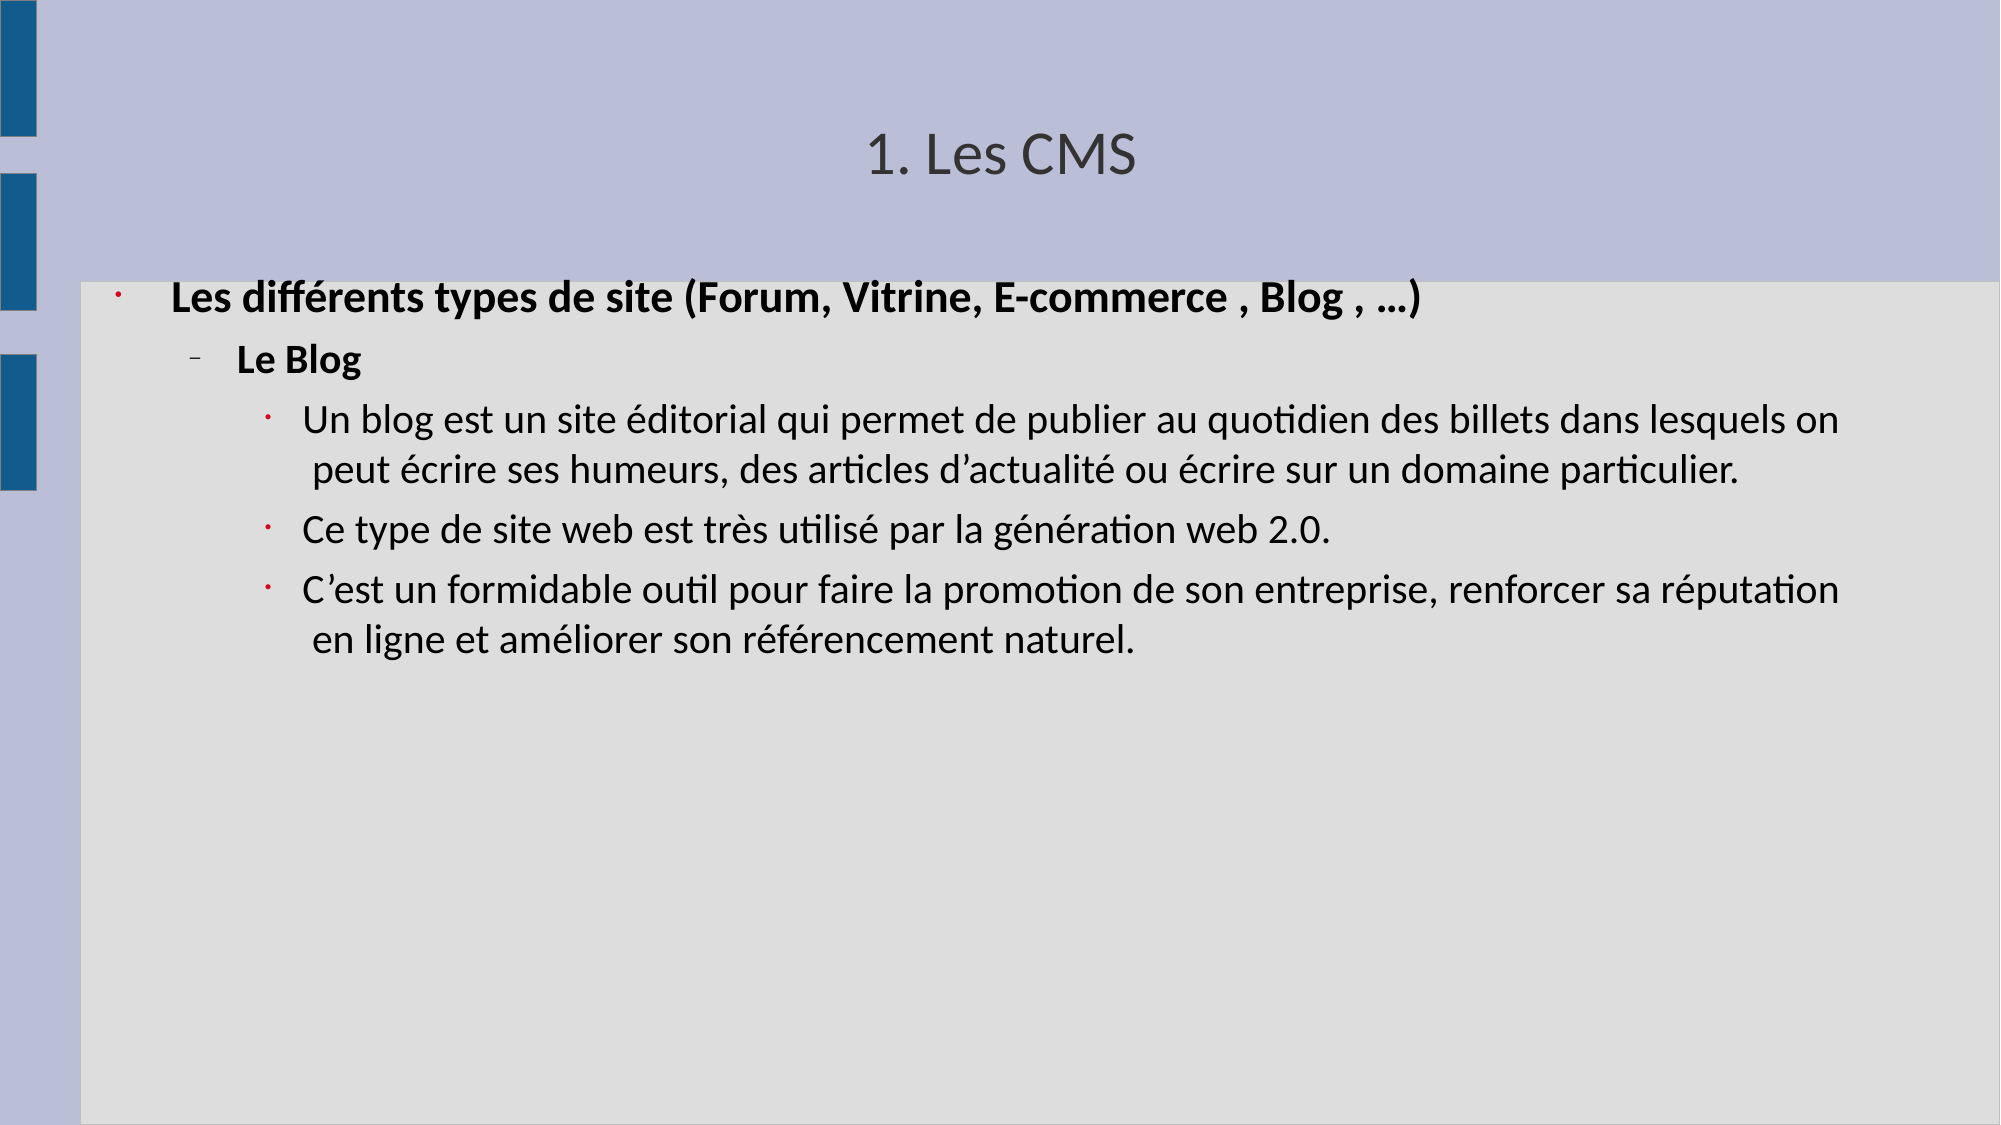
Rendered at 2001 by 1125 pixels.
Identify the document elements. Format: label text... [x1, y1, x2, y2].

text_box Les différents types de site (Forum, Vitrine, E-commerce , Blog , …) Le Blog Un blog est un site éditorial qui permet de publier au quotidien des billets dans lesquels on peut écrire ses humeurs, des articles d’actualité ou écrire sur un domaine particulier. Ce type de site web est très utilisé par la génération web 2.0. C’est un formidable outil pour faire la promotion de son entreprise, renforcer sa réputation en ligne et améliorer son référencement naturel. [112, 254, 1843, 663]
title 1. Les CMS [859, 109, 1141, 254]
